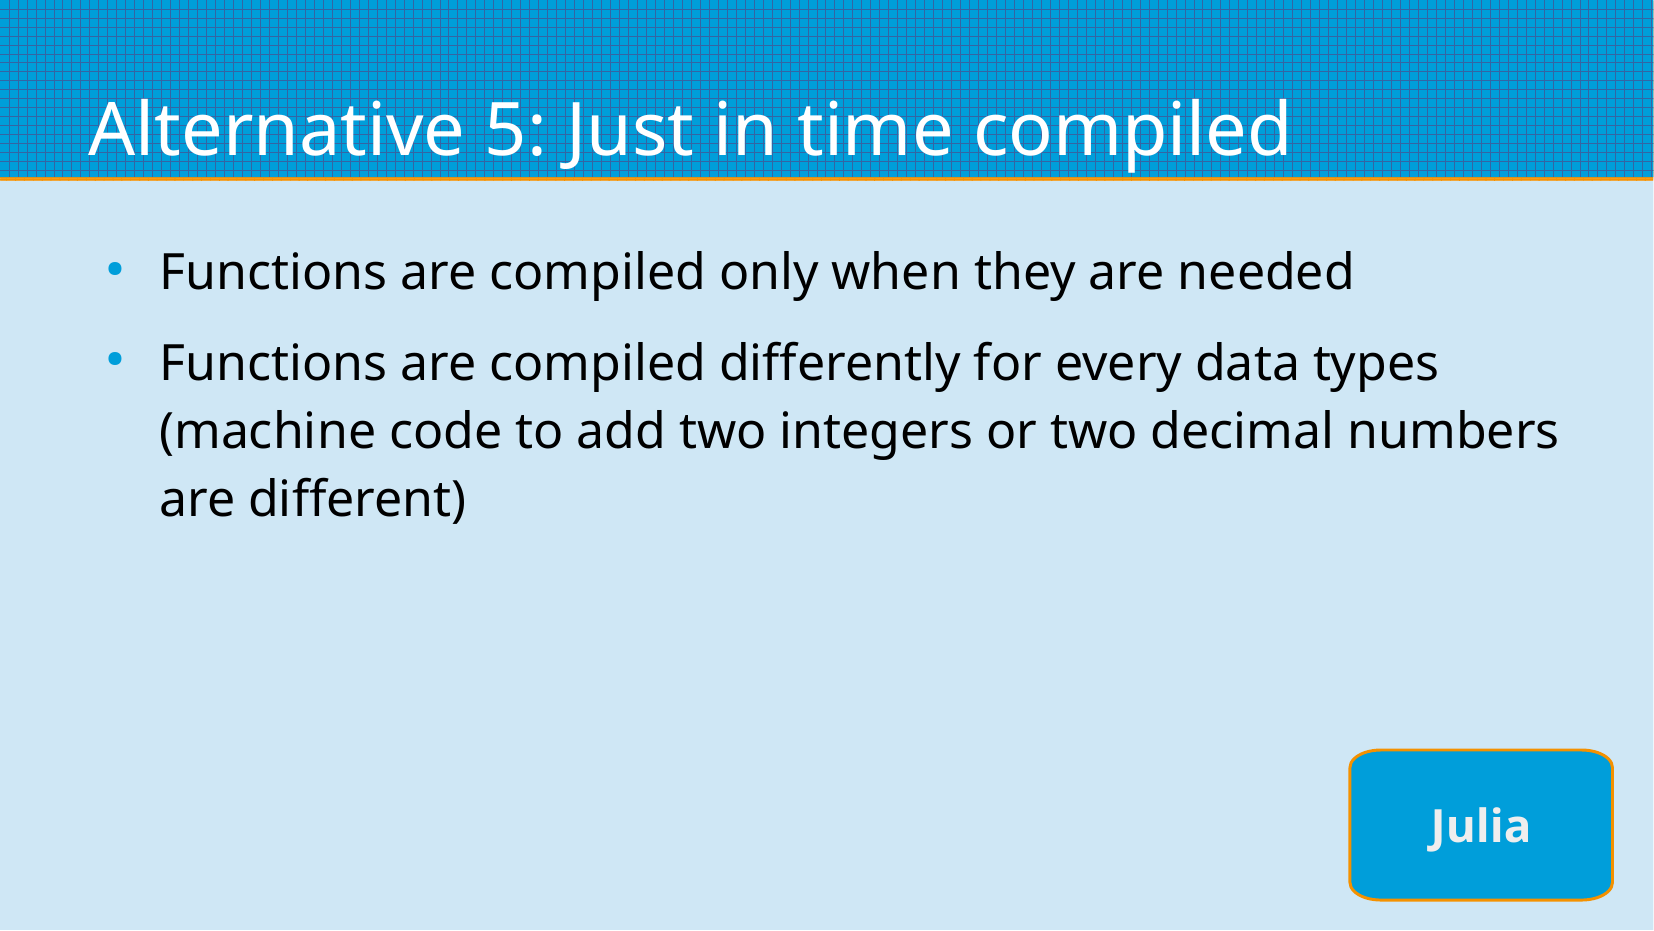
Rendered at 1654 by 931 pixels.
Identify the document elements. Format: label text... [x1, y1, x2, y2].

text_box Julia [1349, 750, 1613, 901]
title Alternative 5: Just in time compiled [88, 14, 1565, 178]
list Functions are compiled only when they are needed Functions are compiled differently for every data types (machine code to add two integers or two decimal numbers are different) [88, 236, 1565, 813]
